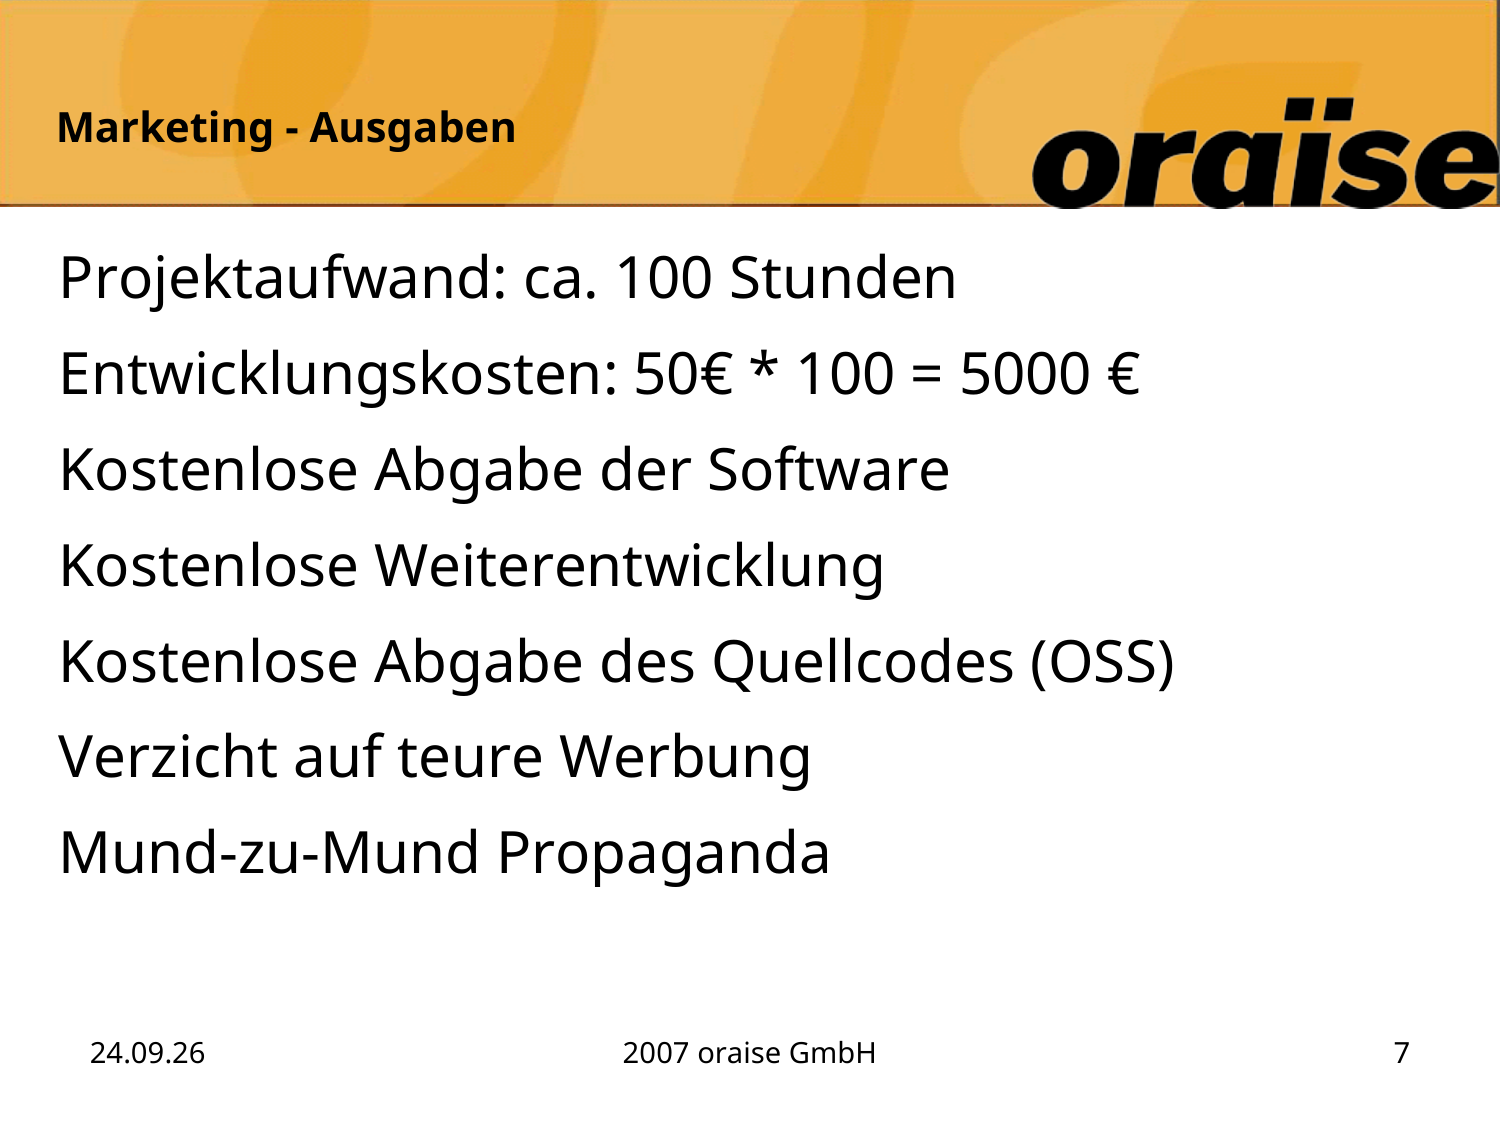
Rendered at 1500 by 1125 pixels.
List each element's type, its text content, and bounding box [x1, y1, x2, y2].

text_box Marketing - Ausgaben [41, 90, 975, 163]
list Projektaufwand: ca. 100 Stunden Entwicklungskosten: 50€ * 100 = 5000 € Kostenlose Abgabe der Software Kostenlose Weiterentwicklung Kostenlose Abgabe des Quellcodes (OSS) Verzicht auf teure Werbung Mund-zu-Mund Propaganda [59, 236, 1410, 964]
picture [1032, 97, 1500, 209]
chart [0, 0, 1500, 207]
